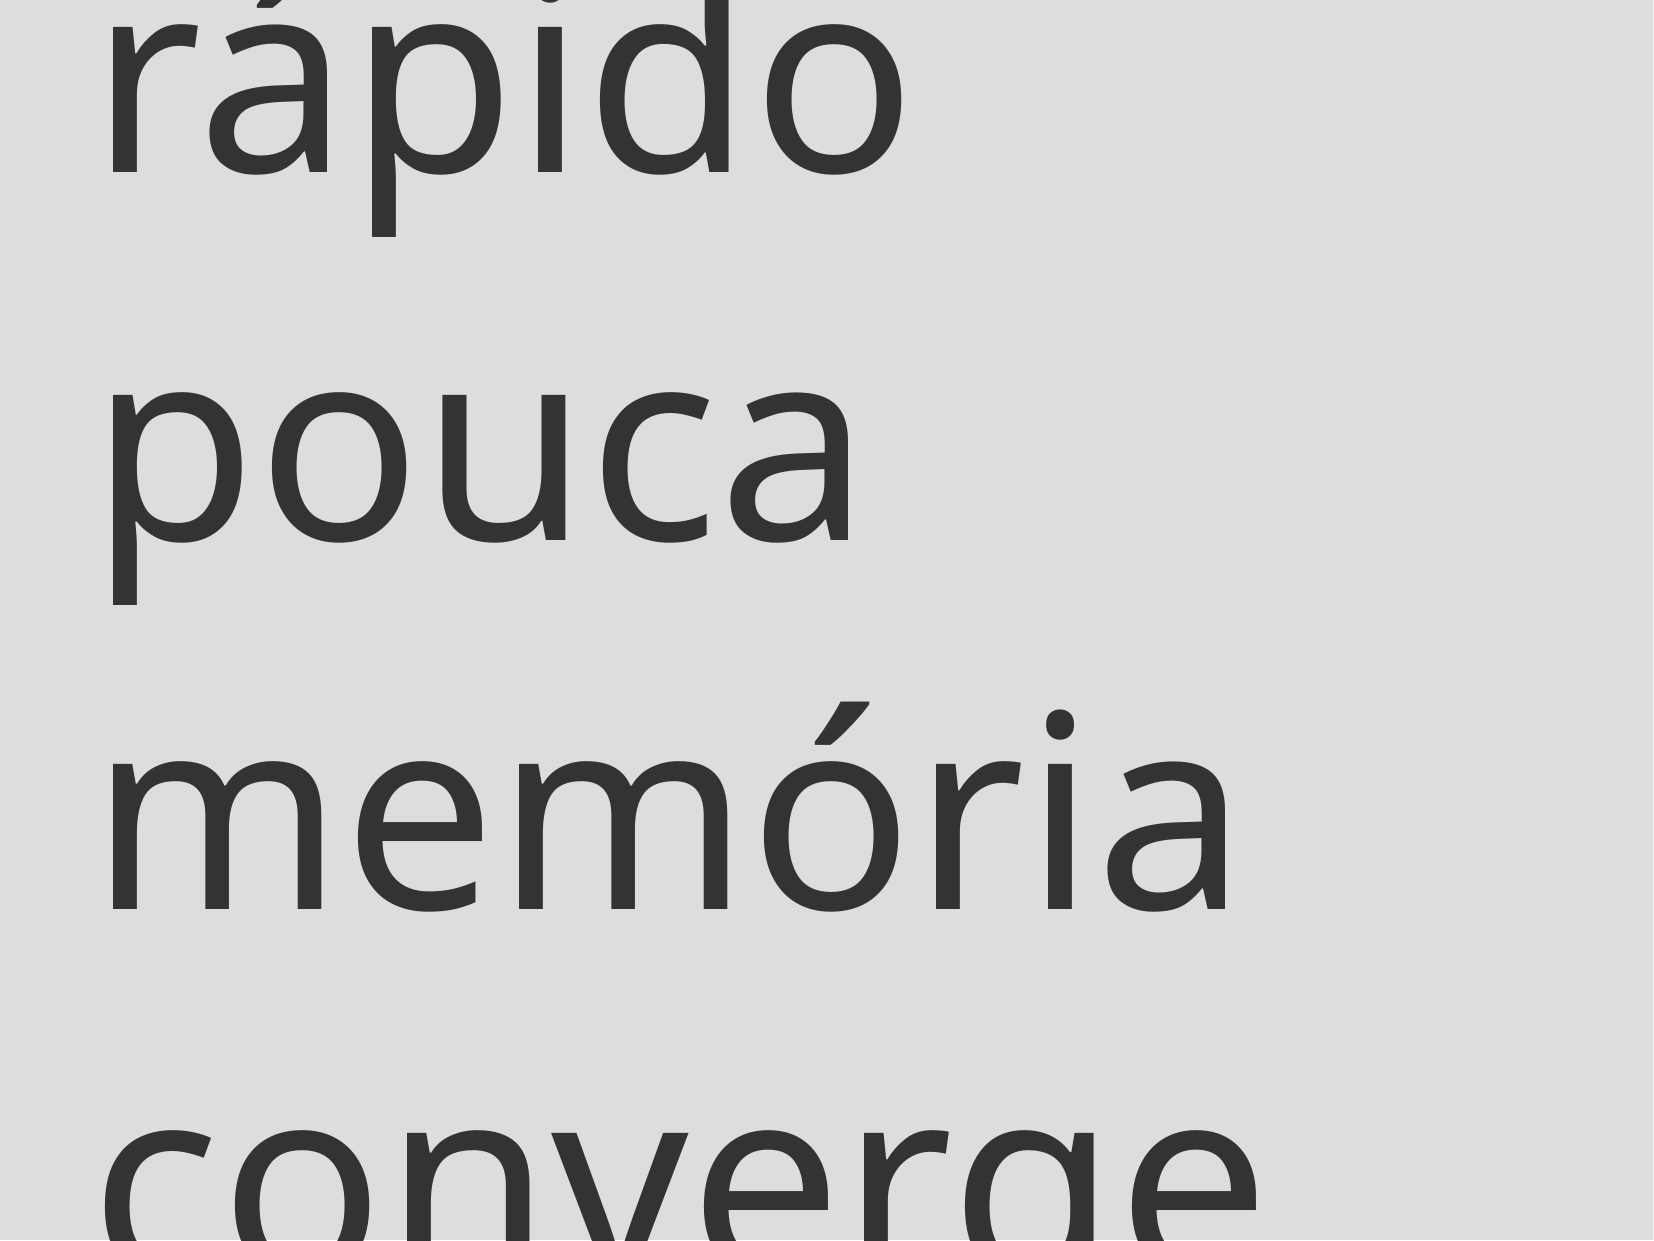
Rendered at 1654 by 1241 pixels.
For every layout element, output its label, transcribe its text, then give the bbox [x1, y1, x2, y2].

text_box rápido pouca memória converge [75, 60, 1578, 1180]
